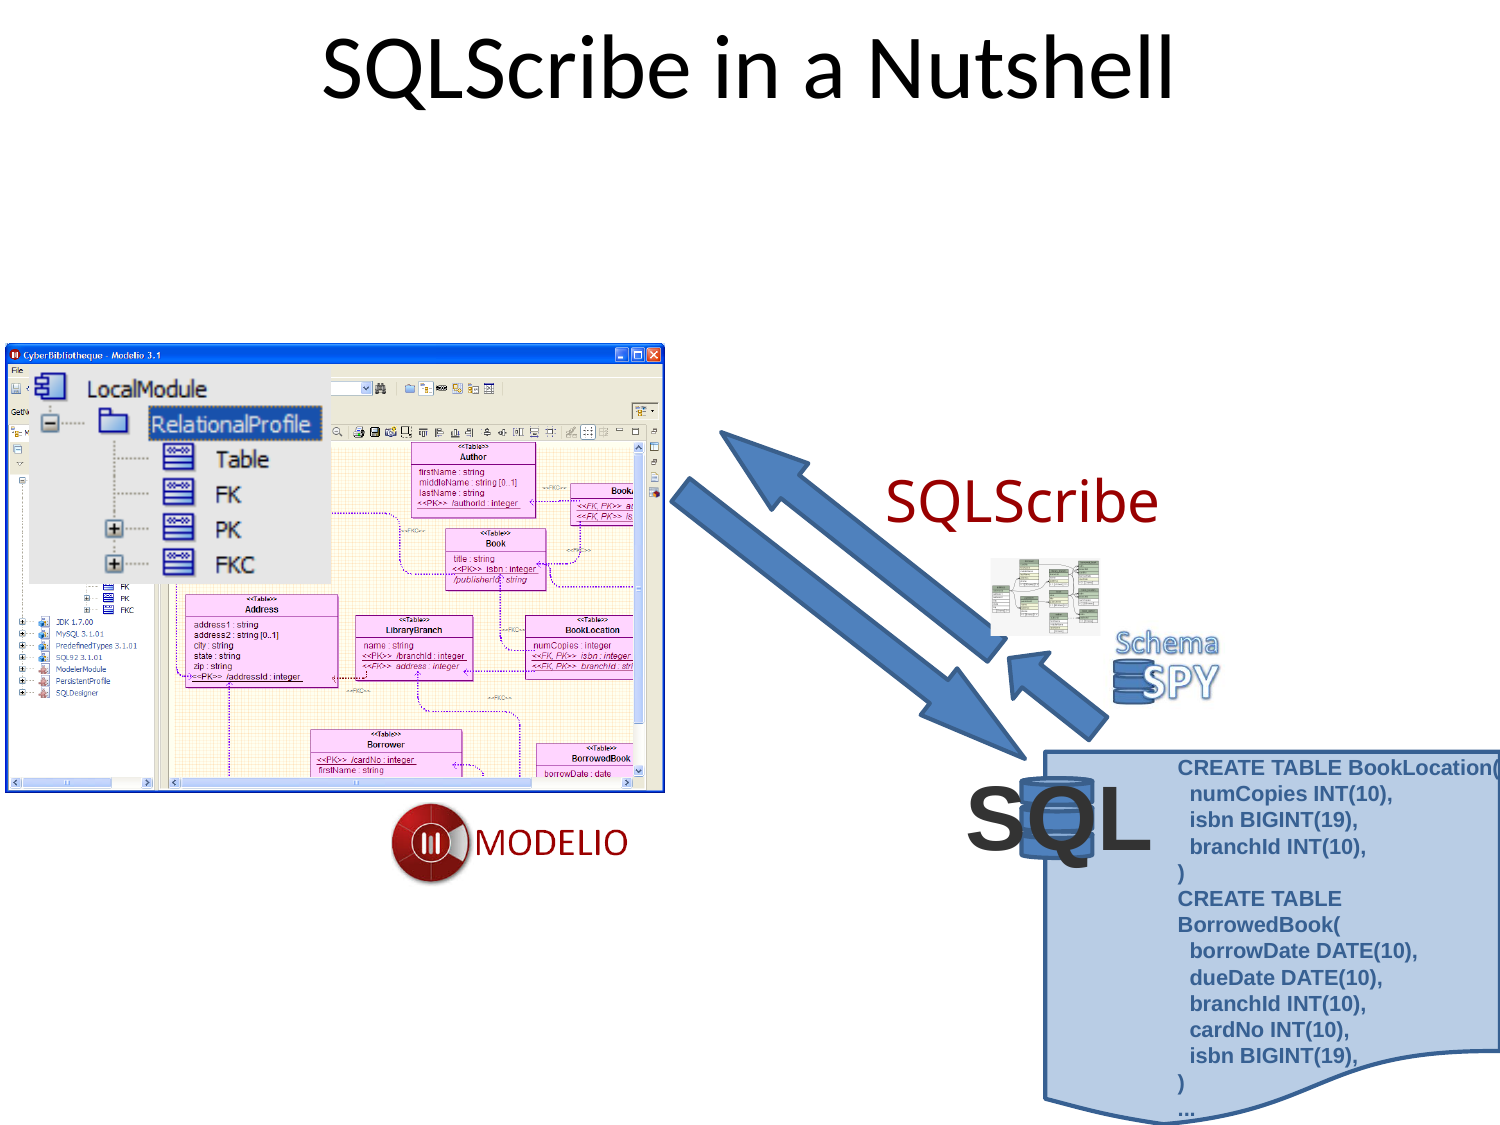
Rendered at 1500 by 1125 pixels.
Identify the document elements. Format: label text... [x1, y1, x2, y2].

text_box [923, 611, 1006, 662]
text_box [721, 432, 870, 569]
title SQLScribe in a Nutshell [0, 0, 1500, 188]
text_box SQLScribe [870, 453, 1284, 611]
picture [990, 558, 1254, 716]
text_box SQL [950, 751, 1169, 877]
picture [390, 801, 653, 887]
text_box [1045, 877, 1162, 1124]
text_box CREATE TABLE BookLocation( numCopies INT(10), isbn BIGINT(19), branchId INT(10), ) CREATE TABLE BorrowedBook( borrowDate DATE(10), dueDate DATE(10), branchId INT(10), cardNo INT(10), isbn BIGINT(19), ) ... [1162, 746, 1500, 1125]
text_box [671, 478, 1026, 759]
picture [5, 343, 665, 793]
text_box [1008, 652, 1108, 741]
